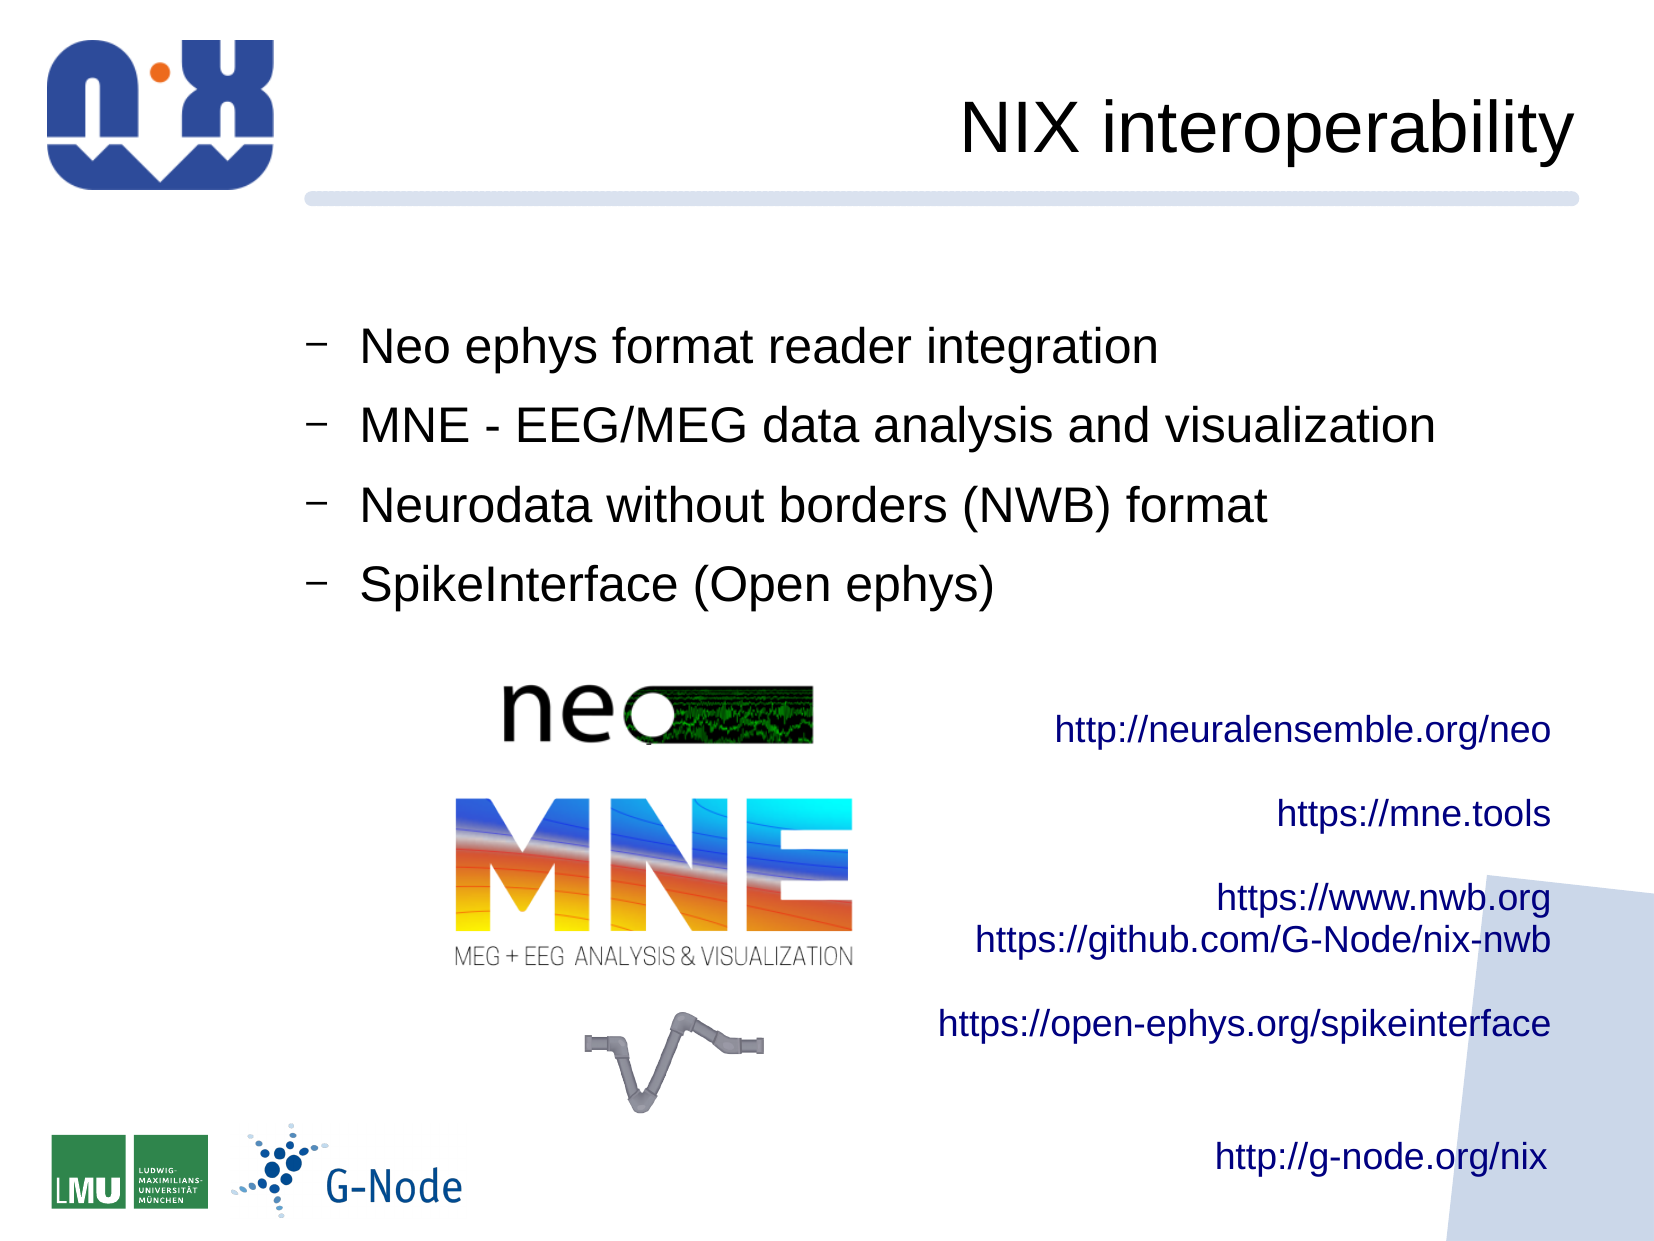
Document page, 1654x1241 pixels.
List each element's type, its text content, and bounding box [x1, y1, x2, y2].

picture [47, 40, 274, 190]
list Neo ephys format reader integration MNE - EEG/MEG data analysis and visualization Neurodata without borders (NWB) format SpikeInterface (Open ephys) [217, 318, 1501, 646]
text_box NIX interoperability [87, 30, 1576, 226]
picture [503, 684, 814, 745]
picture [230, 1123, 467, 1219]
text_box http://neuralensemble.org/neo https://mne.tools https://www.nwb.org https://github.com/G-Node/nix-nwb https://open-ephys.org/spikeinterface [891, 701, 1567, 1052]
picture [450, 755, 856, 1146]
text_box http://g-node.org/nix [1200, 1128, 1576, 1189]
